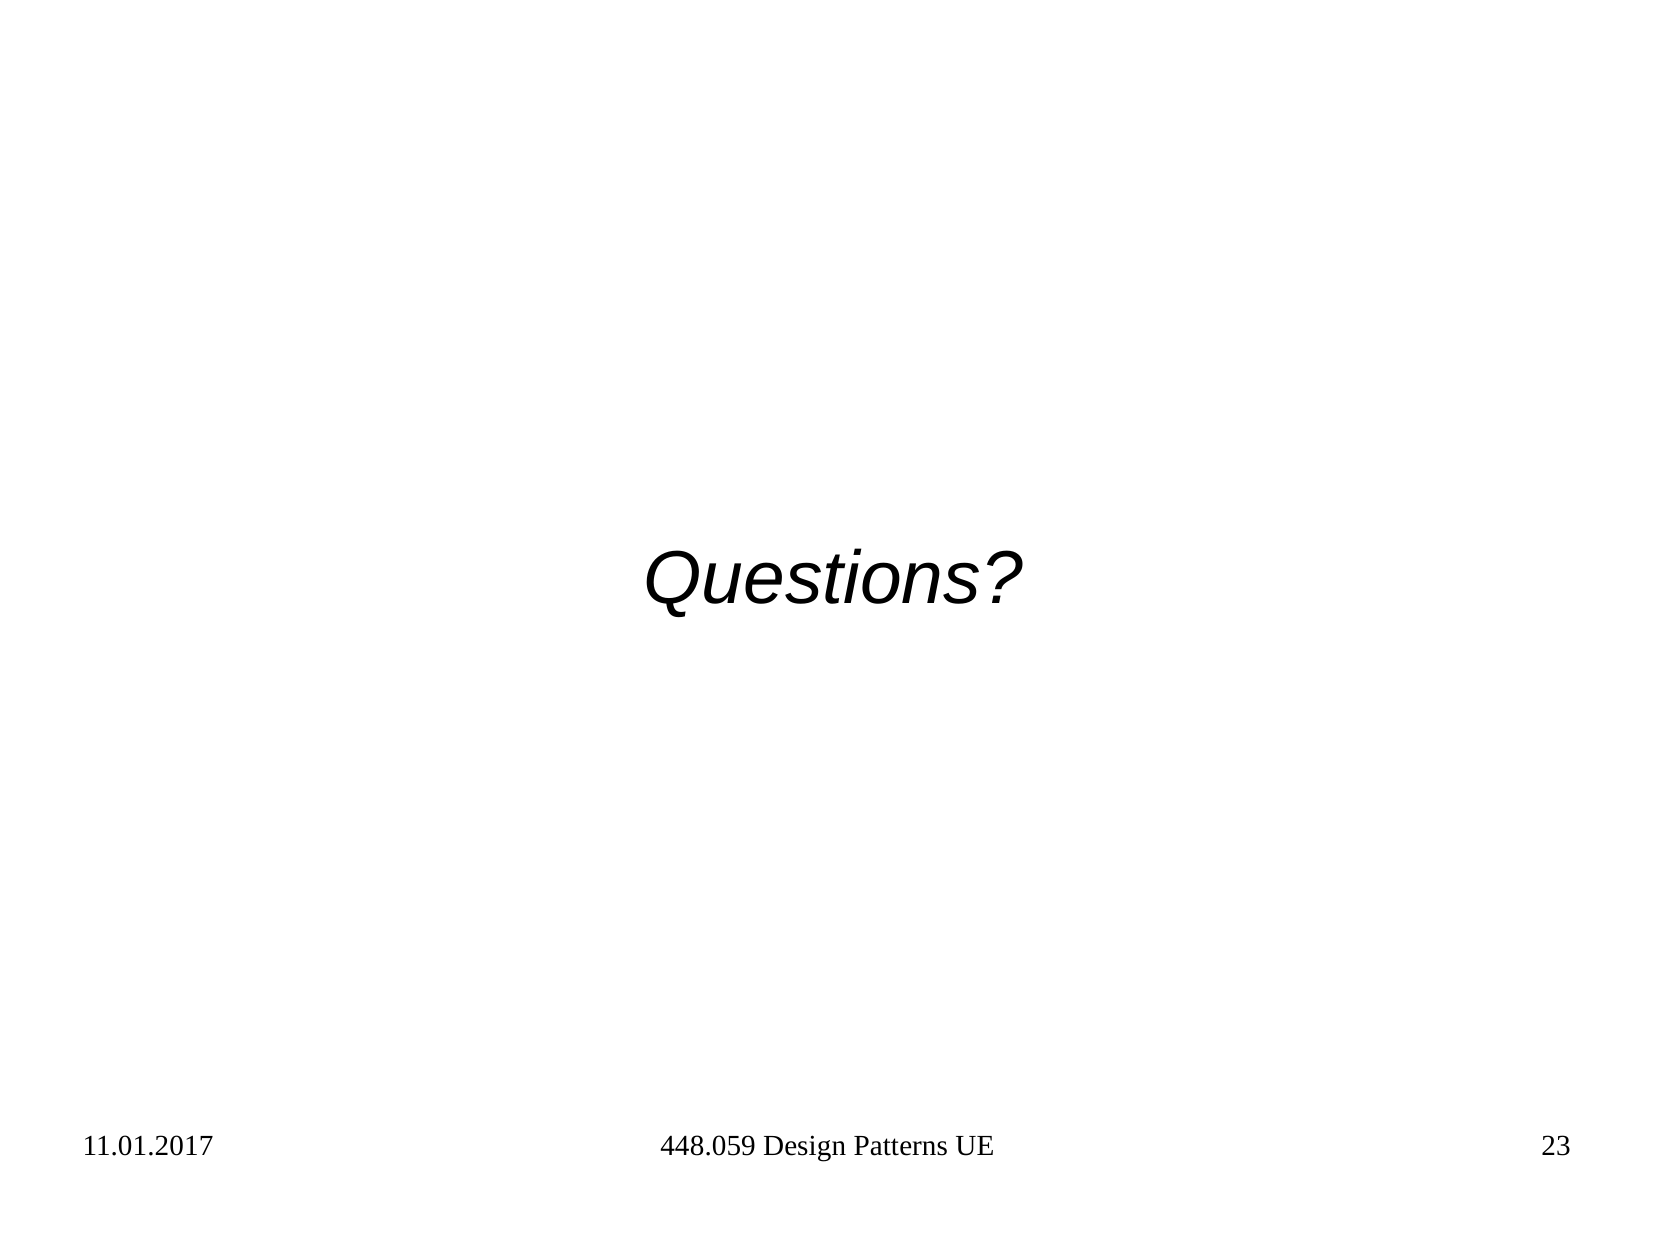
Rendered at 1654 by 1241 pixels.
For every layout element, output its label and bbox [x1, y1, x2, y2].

list [41, 270, 1531, 991]
